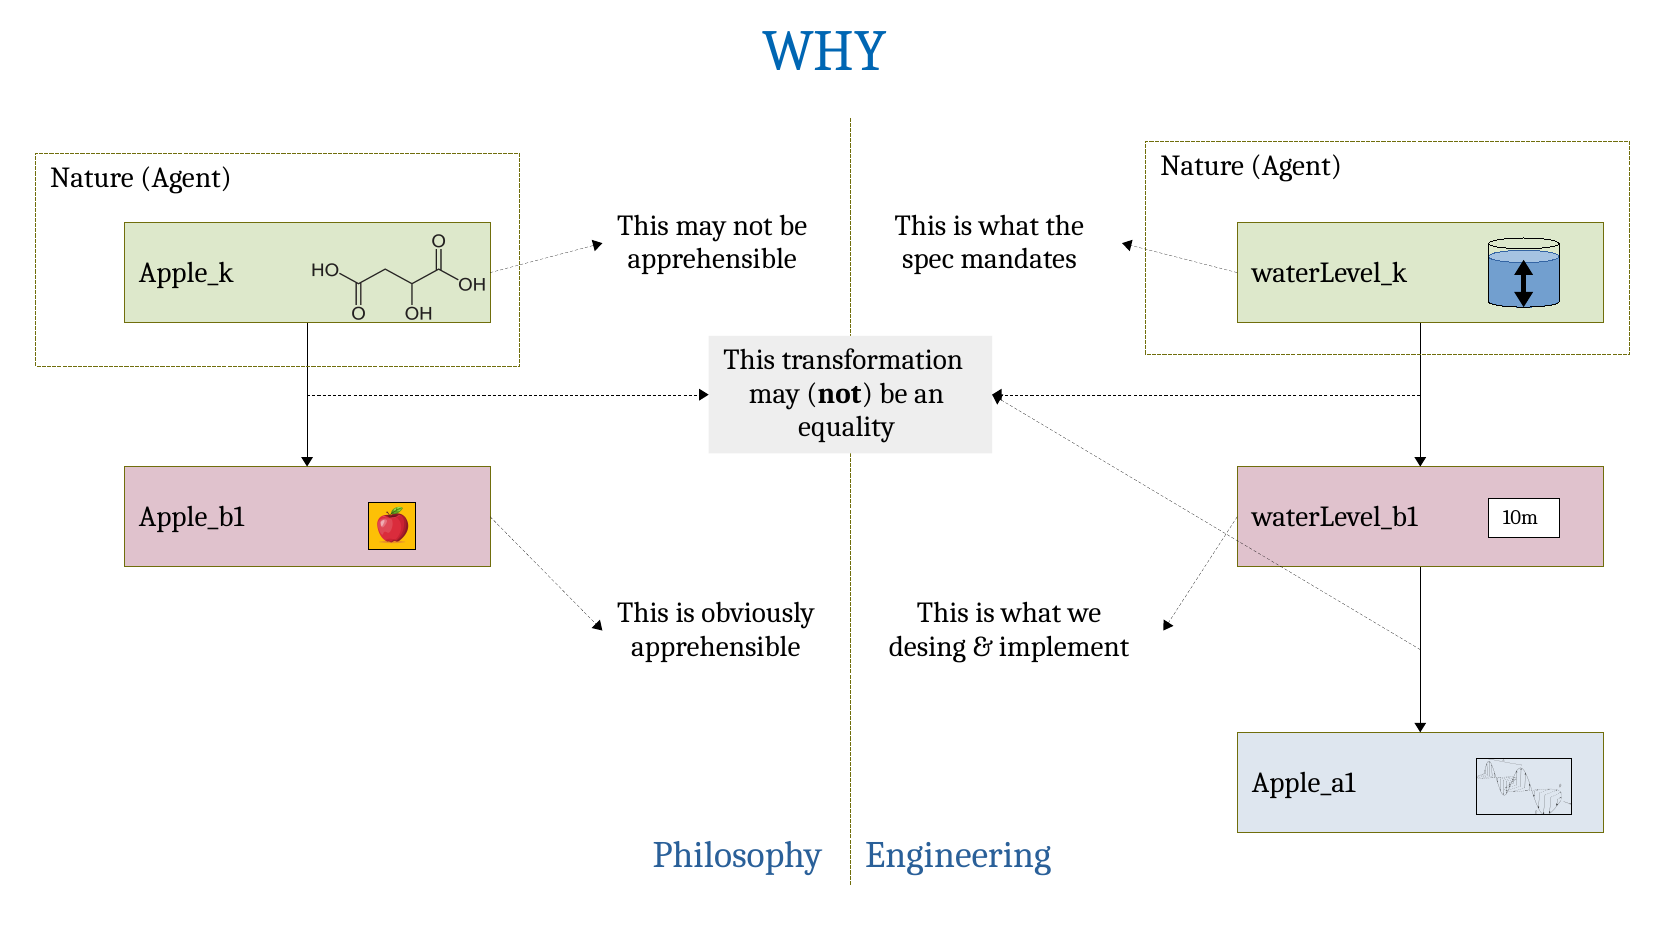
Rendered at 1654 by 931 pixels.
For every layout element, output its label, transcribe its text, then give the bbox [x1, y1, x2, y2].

text_box This is obviously apprehensible [602, 588, 851, 673]
text_box Engineering [850, 826, 1075, 886]
picture [368, 502, 416, 550]
text_box atoms [1489, 250, 1559, 263]
text_box Nature (Agent) [1145, 141, 1630, 355]
picture [1476, 758, 1572, 815]
text_box This transformation may (not) be an equality [708, 335, 993, 454]
text_box This may not be apprehensible [602, 201, 845, 285]
text_box Philosophy [637, 826, 847, 886]
text_box WHY [747, 10, 906, 94]
text_box This is what the spec mandates [879, 201, 1123, 285]
text_box 10m [1488, 498, 1560, 538]
text_box [1489, 259, 1522, 308]
text_box This is what we desing & implement [874, 588, 1164, 673]
text_box Nature (Agent) [35, 153, 520, 367]
text_box waterLevel_b1 [1237, 466, 1604, 567]
text_box Apple_b1 [124, 466, 491, 567]
text_box [1525, 258, 1559, 308]
text_box Apple_a1 [1237, 732, 1604, 833]
